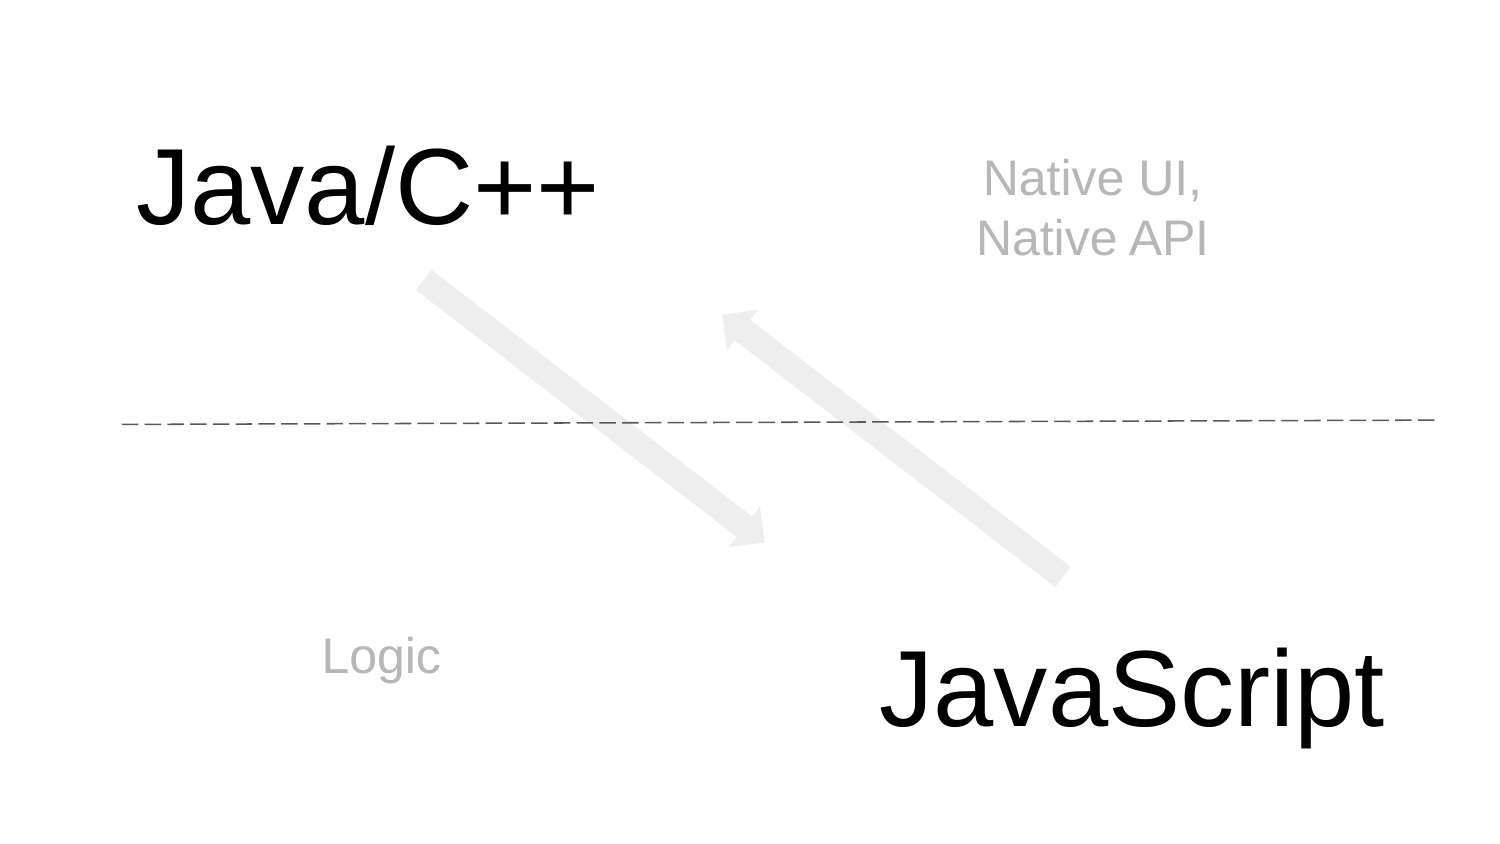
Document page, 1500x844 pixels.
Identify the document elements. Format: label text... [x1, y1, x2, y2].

title JavaScript [859, 603, 1406, 763]
title Native UI, Native API [922, 121, 1263, 281]
text_box [722, 309, 1071, 588]
text_box [416, 269, 765, 547]
title Logic [250, 610, 512, 699]
title Java/C++ [88, 101, 649, 262]
